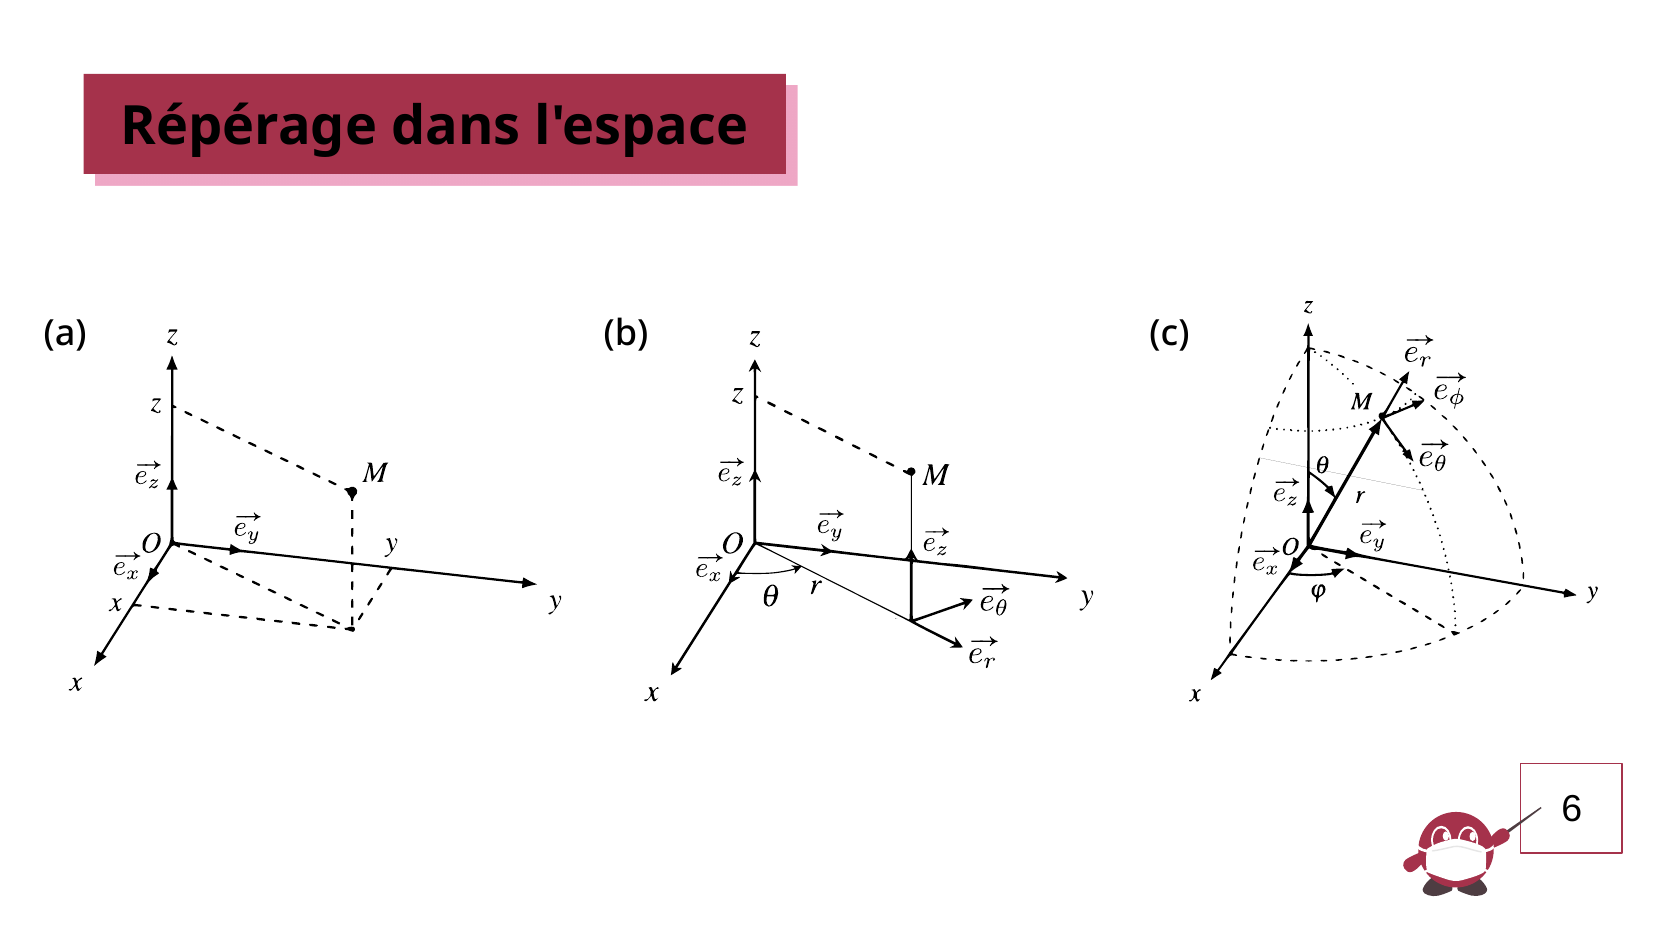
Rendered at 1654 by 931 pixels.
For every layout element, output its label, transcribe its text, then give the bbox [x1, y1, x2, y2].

text_box <numéro> [1546, 780, 1654, 838]
picture [1403, 762, 1623, 897]
text_box Répérage dans l'espace [83, 73, 786, 174]
picture [42, 265, 1598, 702]
